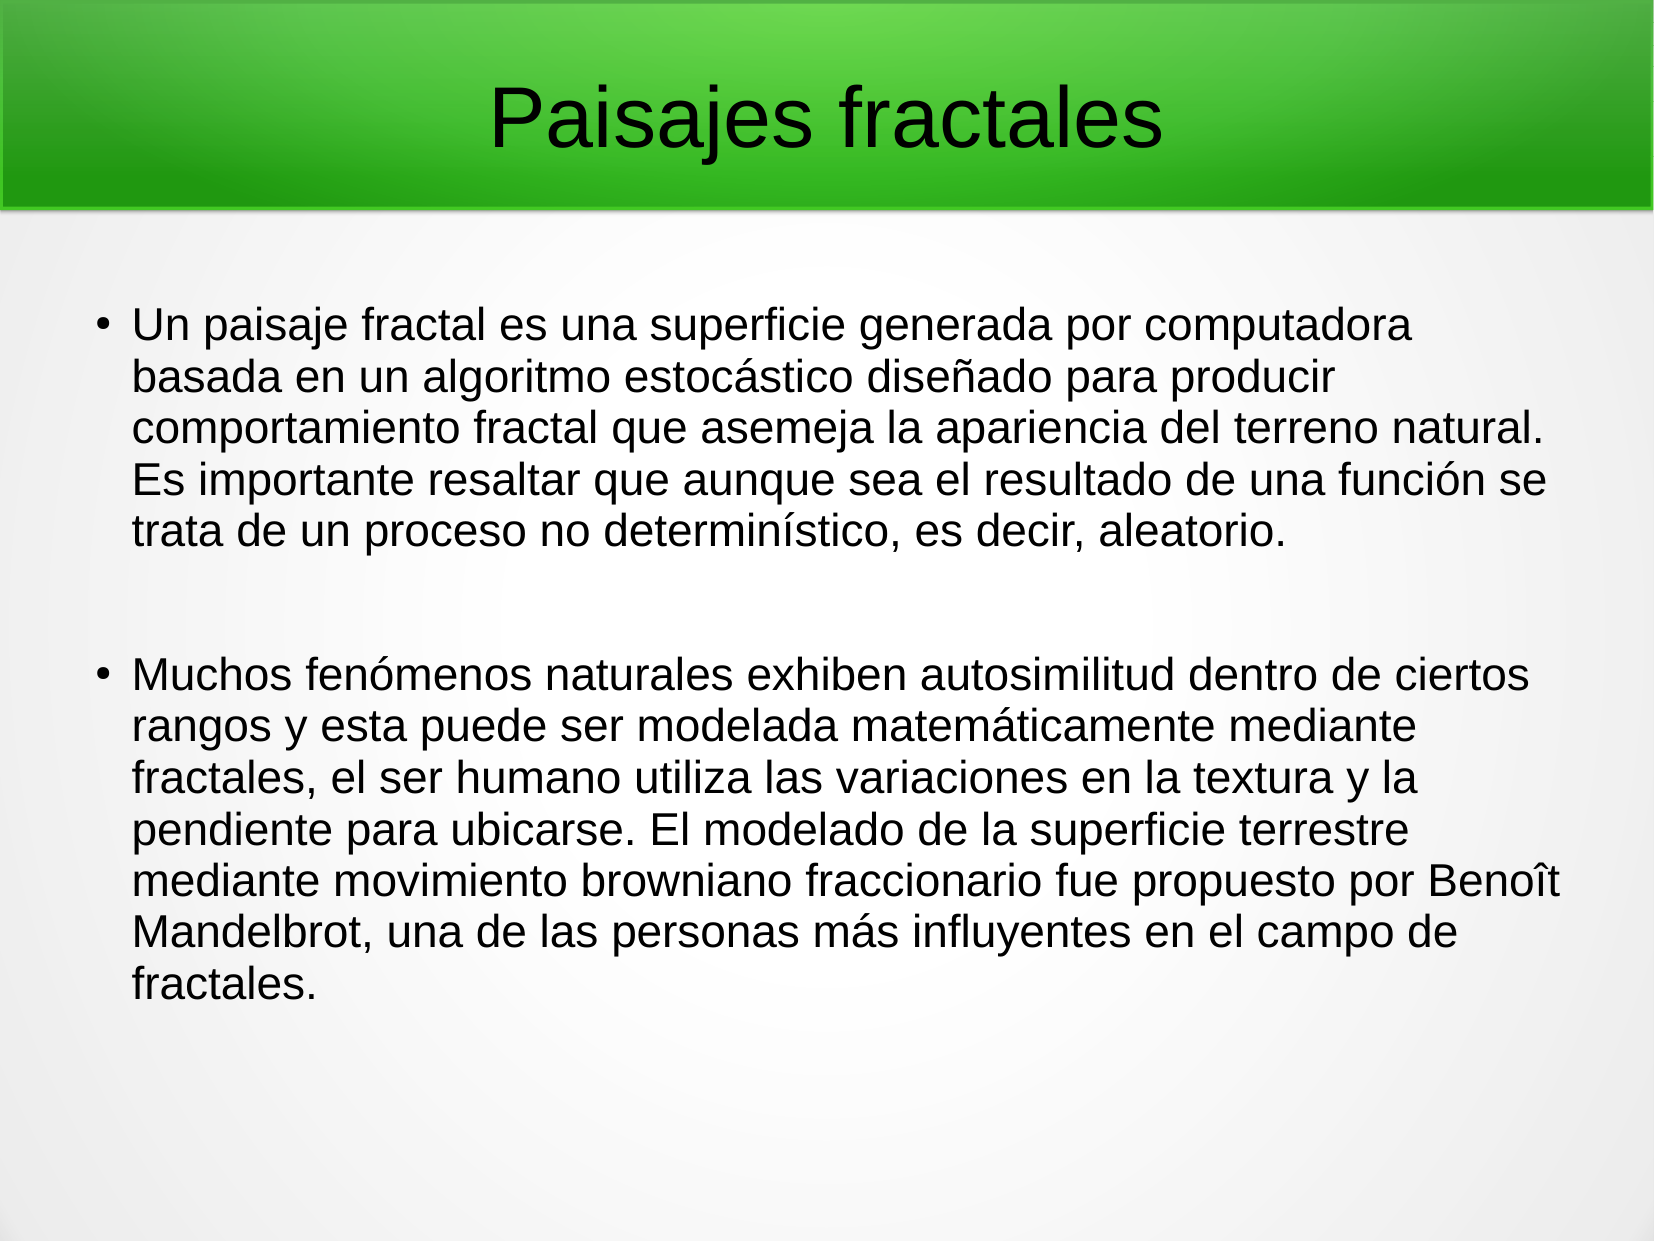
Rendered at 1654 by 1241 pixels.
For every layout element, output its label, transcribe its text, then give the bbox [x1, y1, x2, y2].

title Paisajes fractales [82, 47, 1571, 189]
list Un paisaje fractal es una superficie generada por computadora basada en un algoritmo estocástico diseñado para producir comportamiento fractal que asemeja la apariencia del terreno natural. Es importante resaltar que aunque sea el resultado de una función se trata de un proceso no determinístico, es decir, aleatorio. Muchos fenómenos naturales exhiben autosimilitud dentro de ciertos rangos y esta puede ser modelada matemáticamente mediante fractales, el ser humano utiliza las variaciones en la textura y la pendiente para ubicarse. El modelado de la superficie terrestre mediante movimiento browniano fraccionario fue propuesto por Benoît Mandelbrot, una de las personas más influyentes en el campo de fractales. [82, 299, 1571, 1019]
